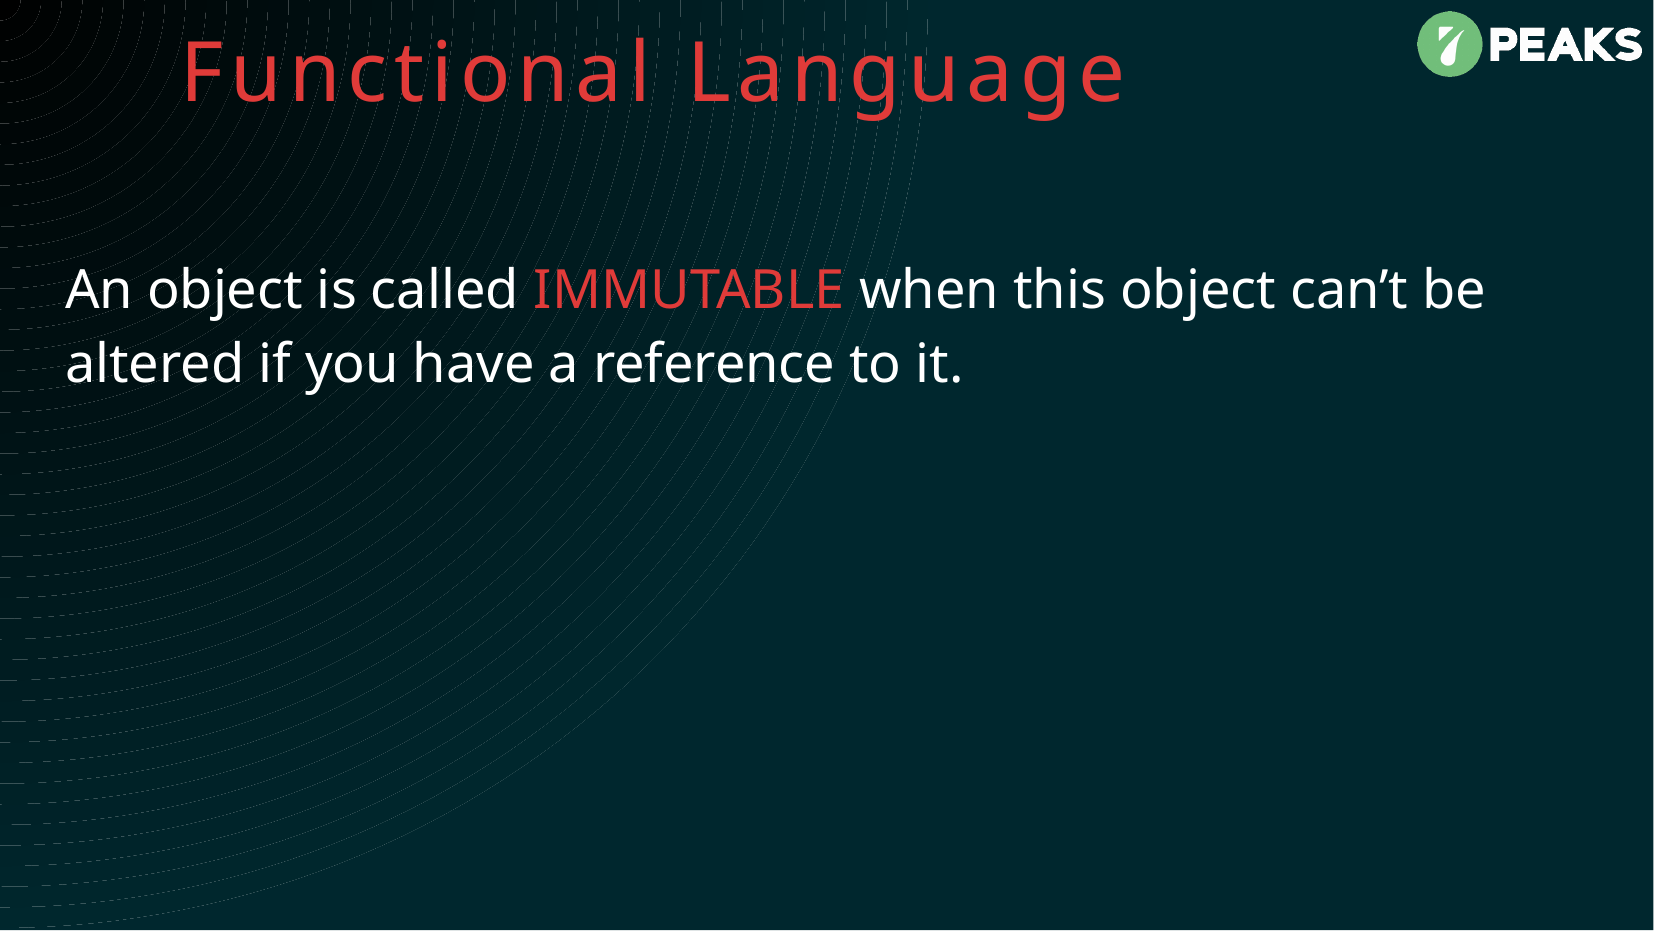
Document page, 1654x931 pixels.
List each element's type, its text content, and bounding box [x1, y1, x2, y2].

text_box Functional Language [165, 4, 1312, 154]
text_box An object is called IMMUTABLE when this object can’t be altered if you have a reference to it. [50, 242, 1604, 688]
picture [1417, 11, 1642, 77]
